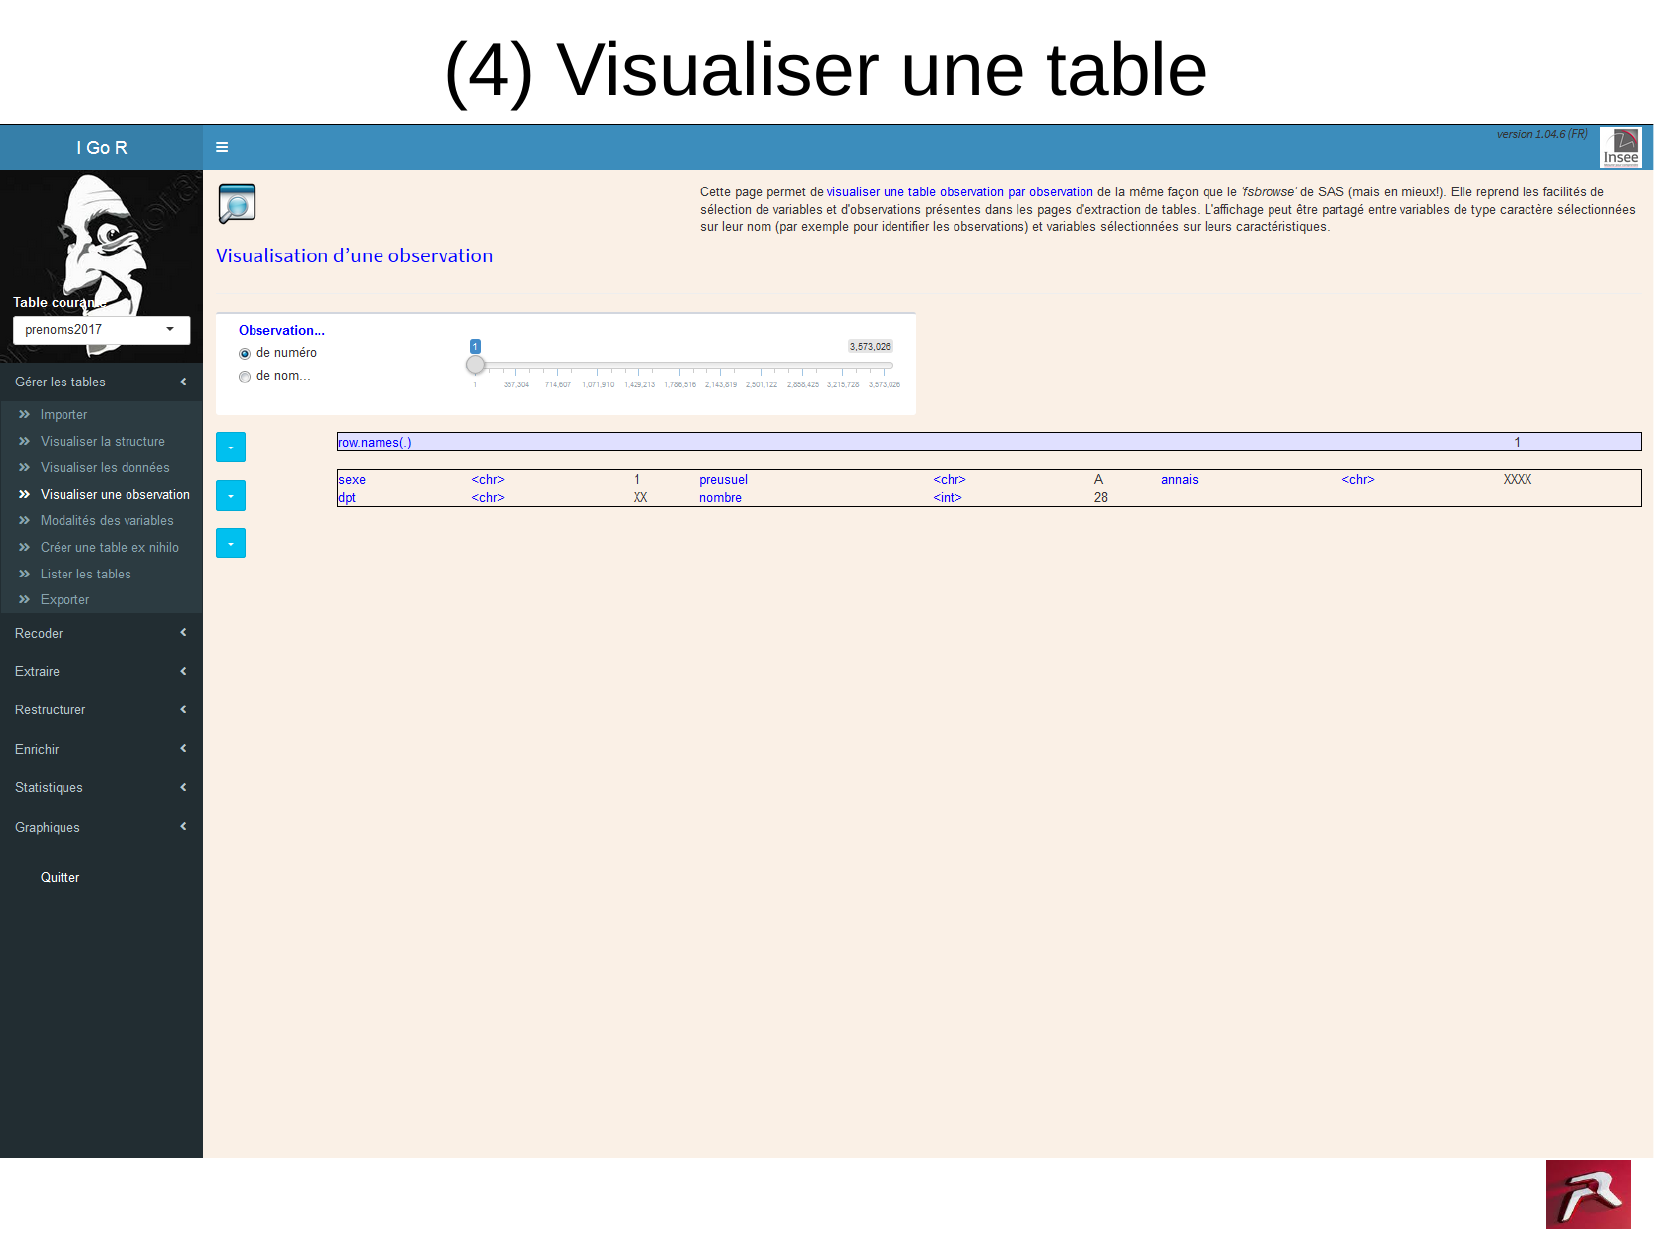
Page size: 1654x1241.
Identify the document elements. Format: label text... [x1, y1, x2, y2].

picture [1546, 1160, 1631, 1229]
title (4) Visualiser une table [82, 27, 1571, 112]
picture [0, 124, 1654, 1158]
